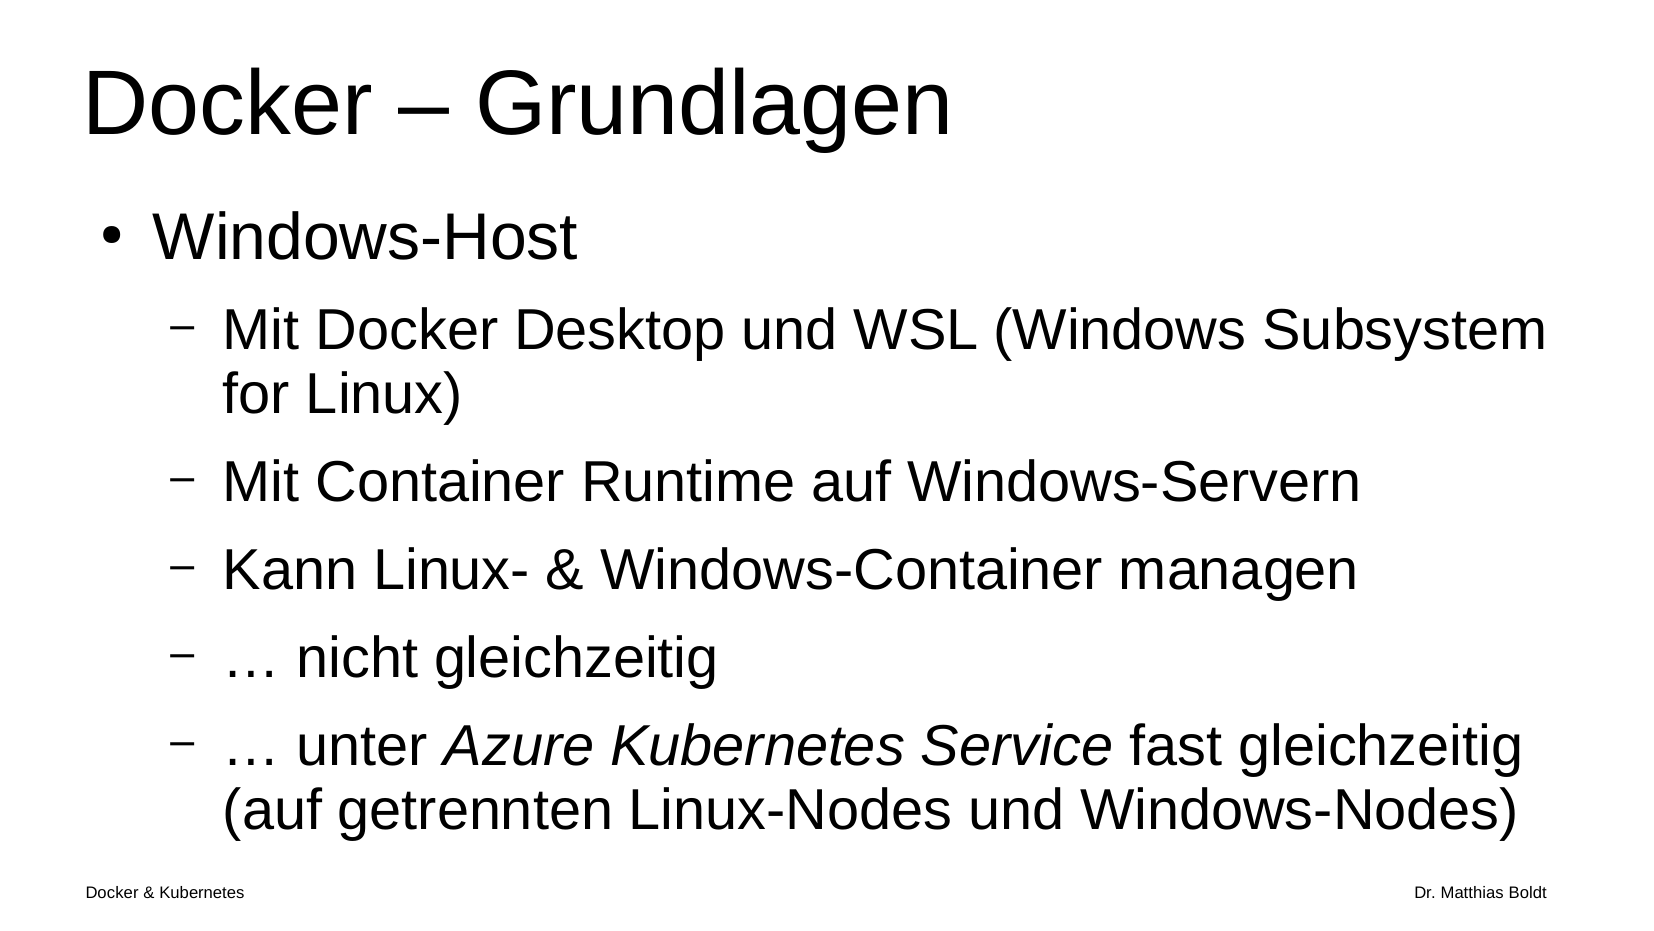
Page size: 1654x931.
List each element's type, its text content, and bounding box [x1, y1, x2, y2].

text_box Docker & Kubernetes Dr. Matthias Boldt [70, 875, 1563, 910]
title Docker – Grundlagen [82, 25, 1571, 181]
list Windows-Host Mit Docker Desktop und WSL (Windows Subsystem for Linux) Mit Container Runtime auf Windows-Servern Kann Linux- & Windows-Container managen … nicht gleichzeitig … unter Azure Kubernetes Service fast gleichzeitig (auf getrennten Linux-Nodes und Windows-Nodes) [82, 199, 1571, 845]
